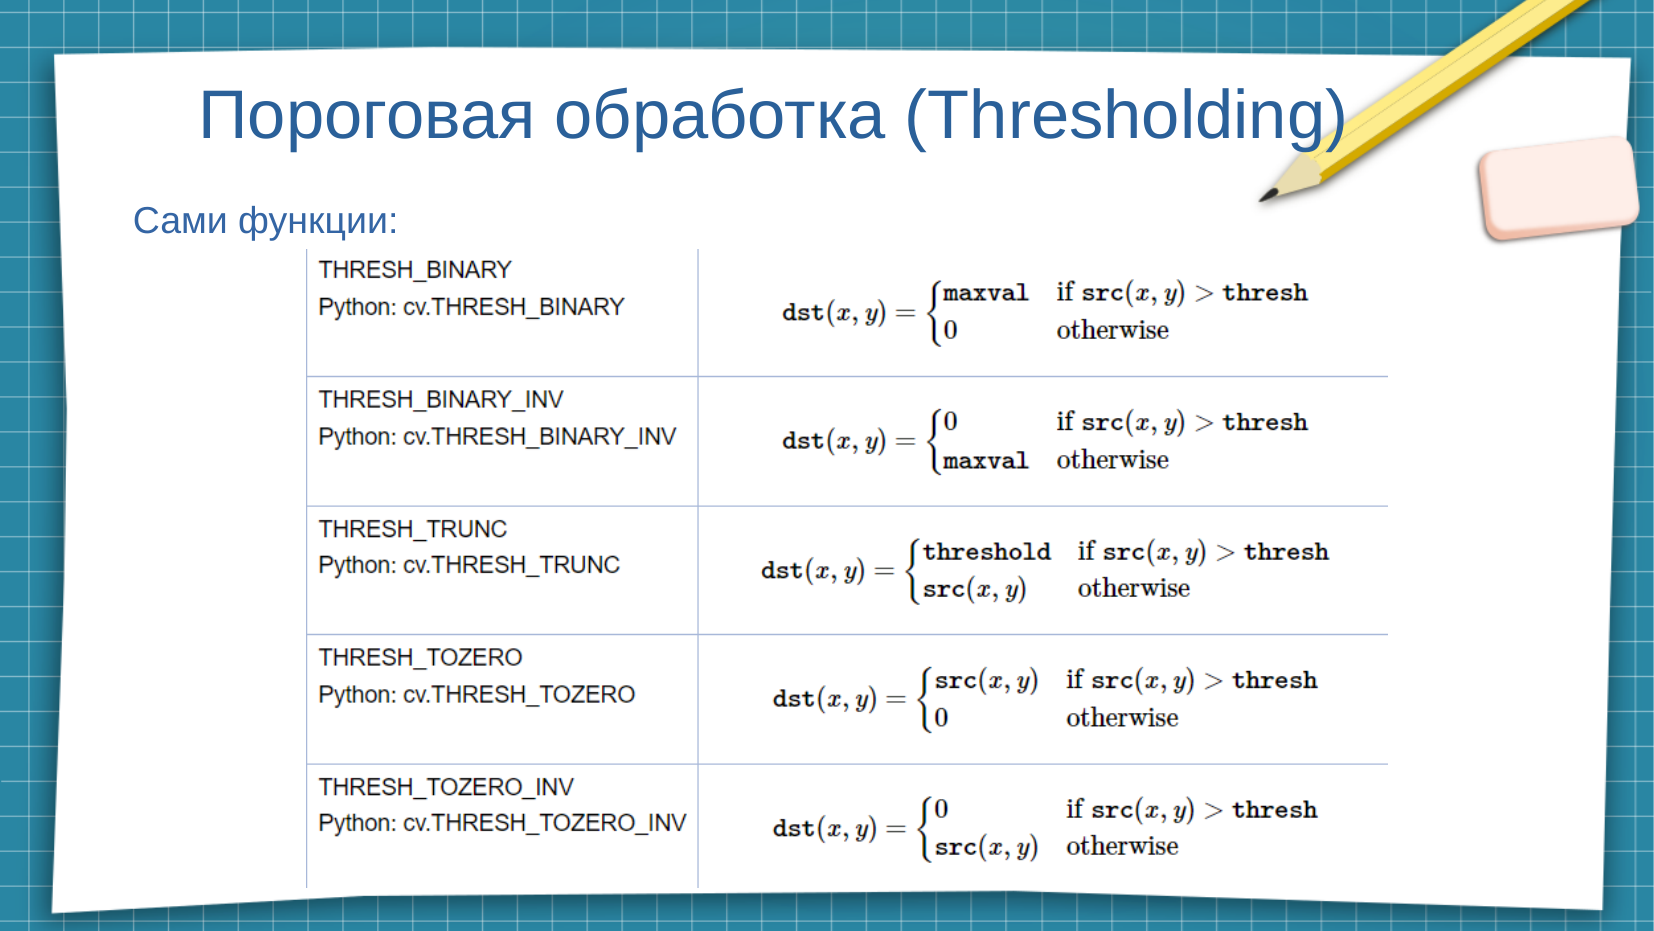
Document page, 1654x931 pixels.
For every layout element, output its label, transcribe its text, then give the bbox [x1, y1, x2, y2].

text_box Сами функции: [118, 192, 414, 250]
picture [0, 0, 1654, 931]
title Пороговая обработка (Thresholding) [29, 37, 1519, 193]
